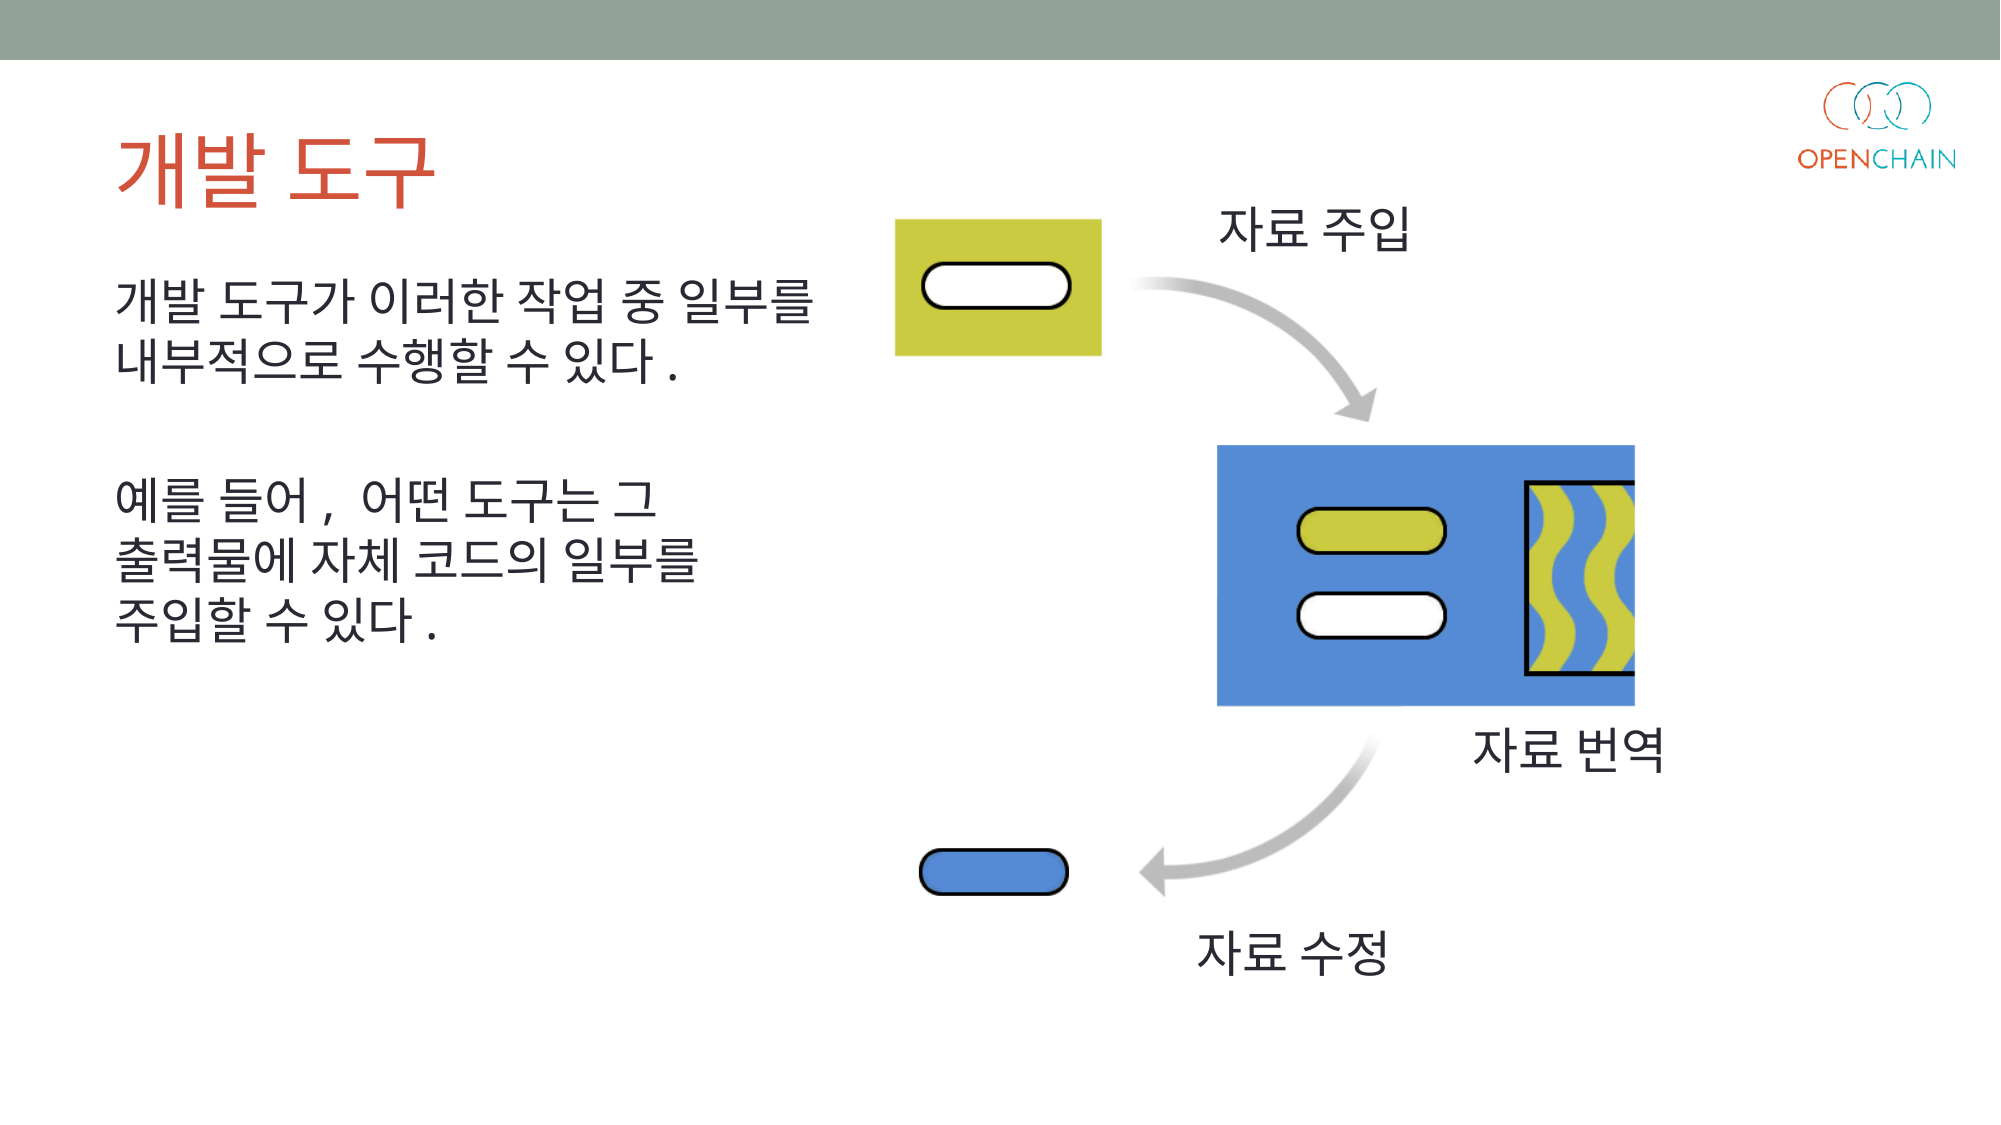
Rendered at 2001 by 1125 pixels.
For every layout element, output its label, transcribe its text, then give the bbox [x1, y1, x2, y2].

picture [795, 181, 1806, 953]
list 개발 도구가 이러한 작업 중 일부를 내부적으로 수행할 수 있다. 예를 들어, 어떤 도구는 그 출력물에 자체 코드의 일부를 주입할 수 있다. [99, 262, 845, 1063]
title 개발 도구 [99, 87, 1900, 251]
text_box 자료 주입 [1203, 191, 1602, 268]
text_box 자료 번역 [1457, 711, 2000, 788]
text_box 자료 수정 [1181, 914, 1665, 991]
